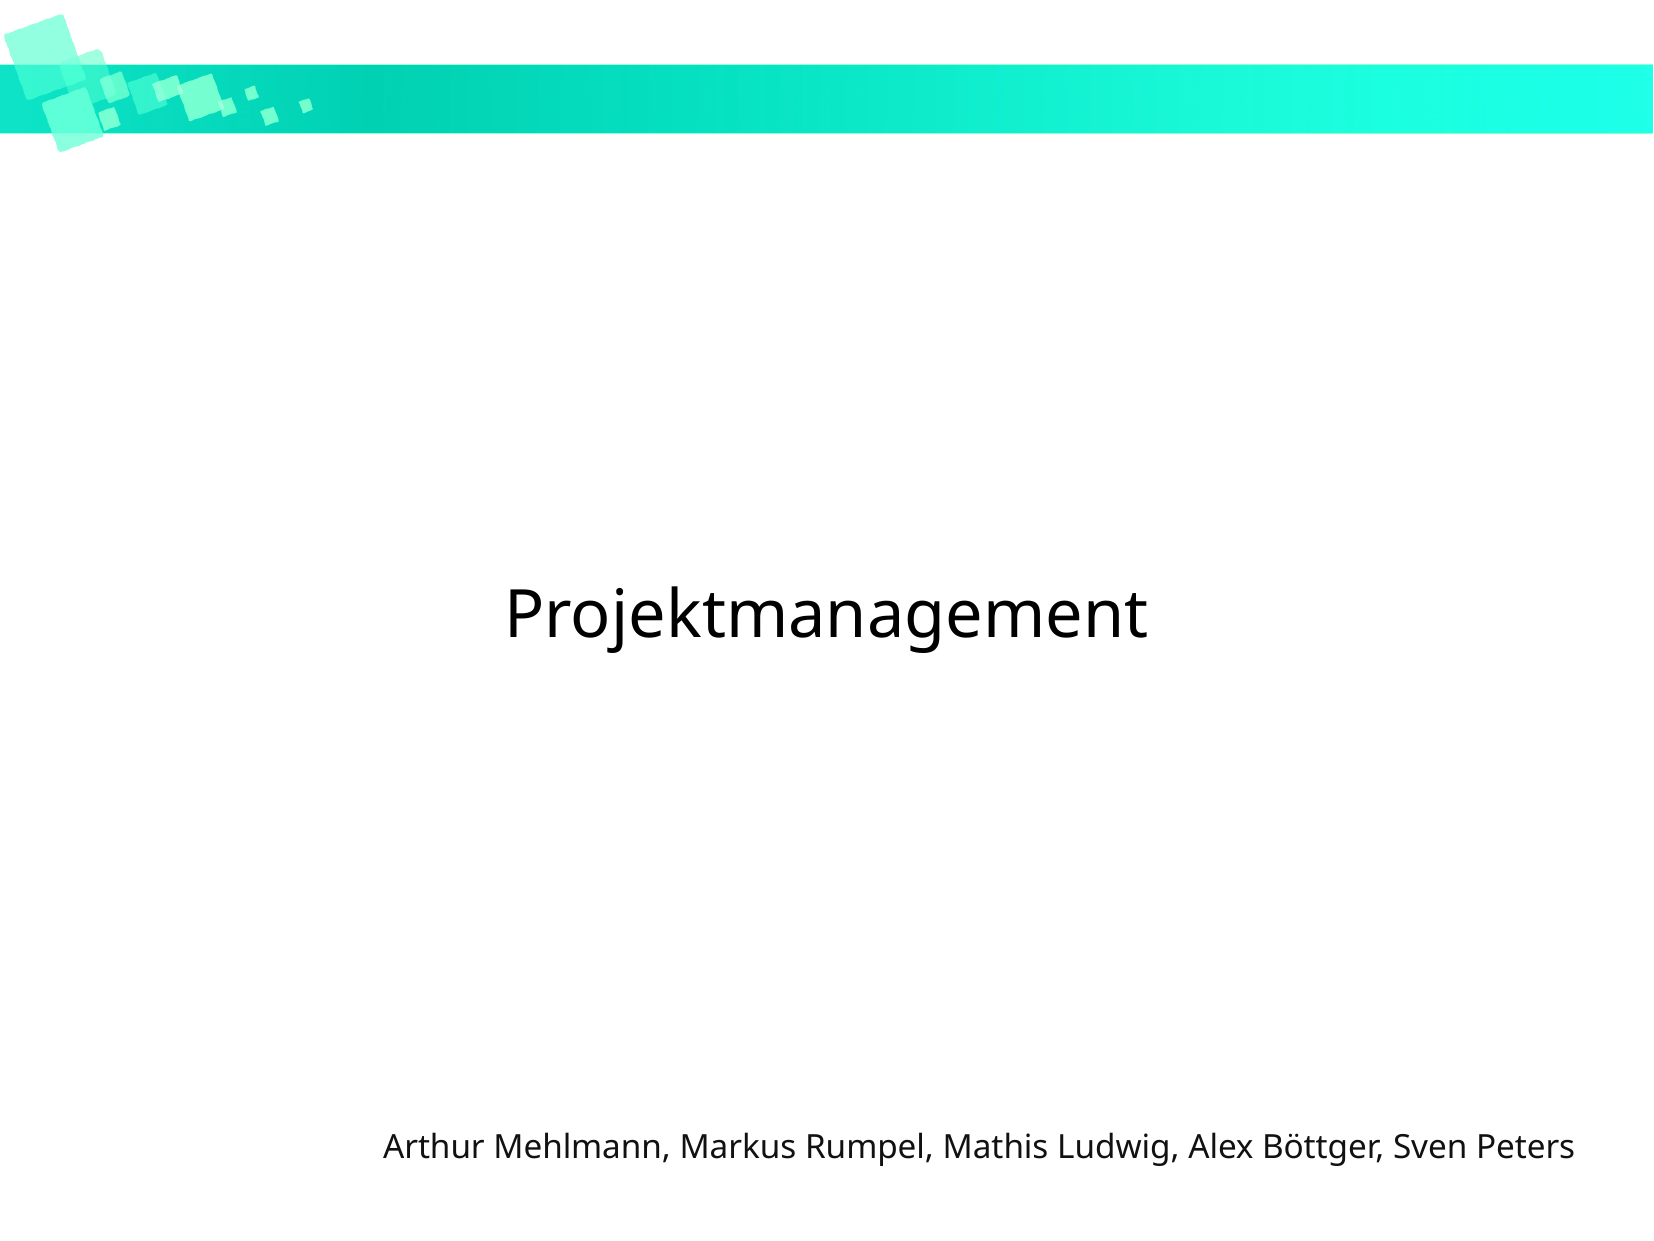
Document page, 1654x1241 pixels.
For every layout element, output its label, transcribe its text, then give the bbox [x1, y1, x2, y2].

picture [0, 0, 1653, 1238]
list Arthur Mehlmann, Markus Rumpel, Mathis Ludwig, Alex Böttger, Sven Peters [89, 1123, 1578, 1169]
subtitle Projektmanagement [82, 132, 1571, 1093]
